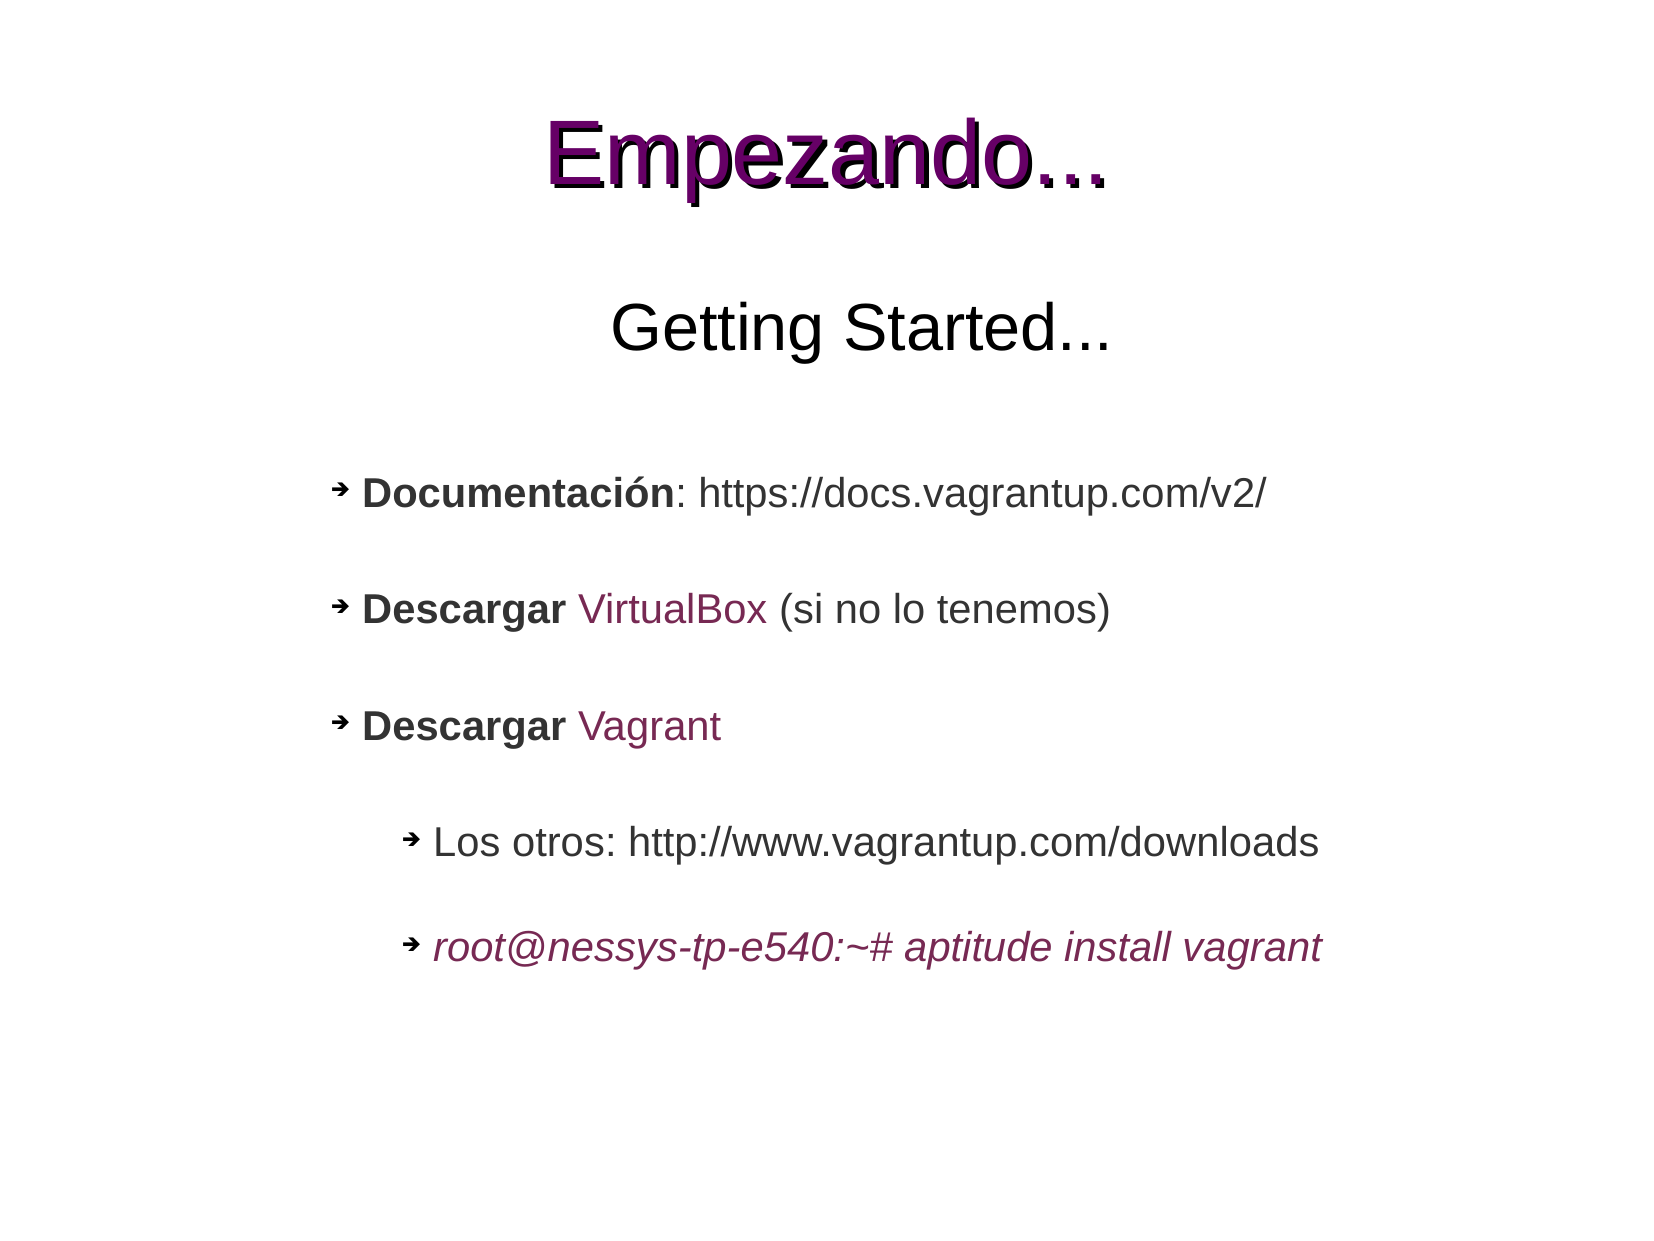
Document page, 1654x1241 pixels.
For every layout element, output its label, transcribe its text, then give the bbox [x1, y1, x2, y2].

list Getting Started... Documentación: https://docs.vagrantup.com/v2/ Descargar VirtualBox (si no lo tenemos) Descargar Vagrant Los otros: http://www.vagrantup.com/downloads root@nessys-tp-e540:~# aptitude install vagrant [82, 290, 1571, 1010]
title Empezando... [82, 49, 1571, 257]
